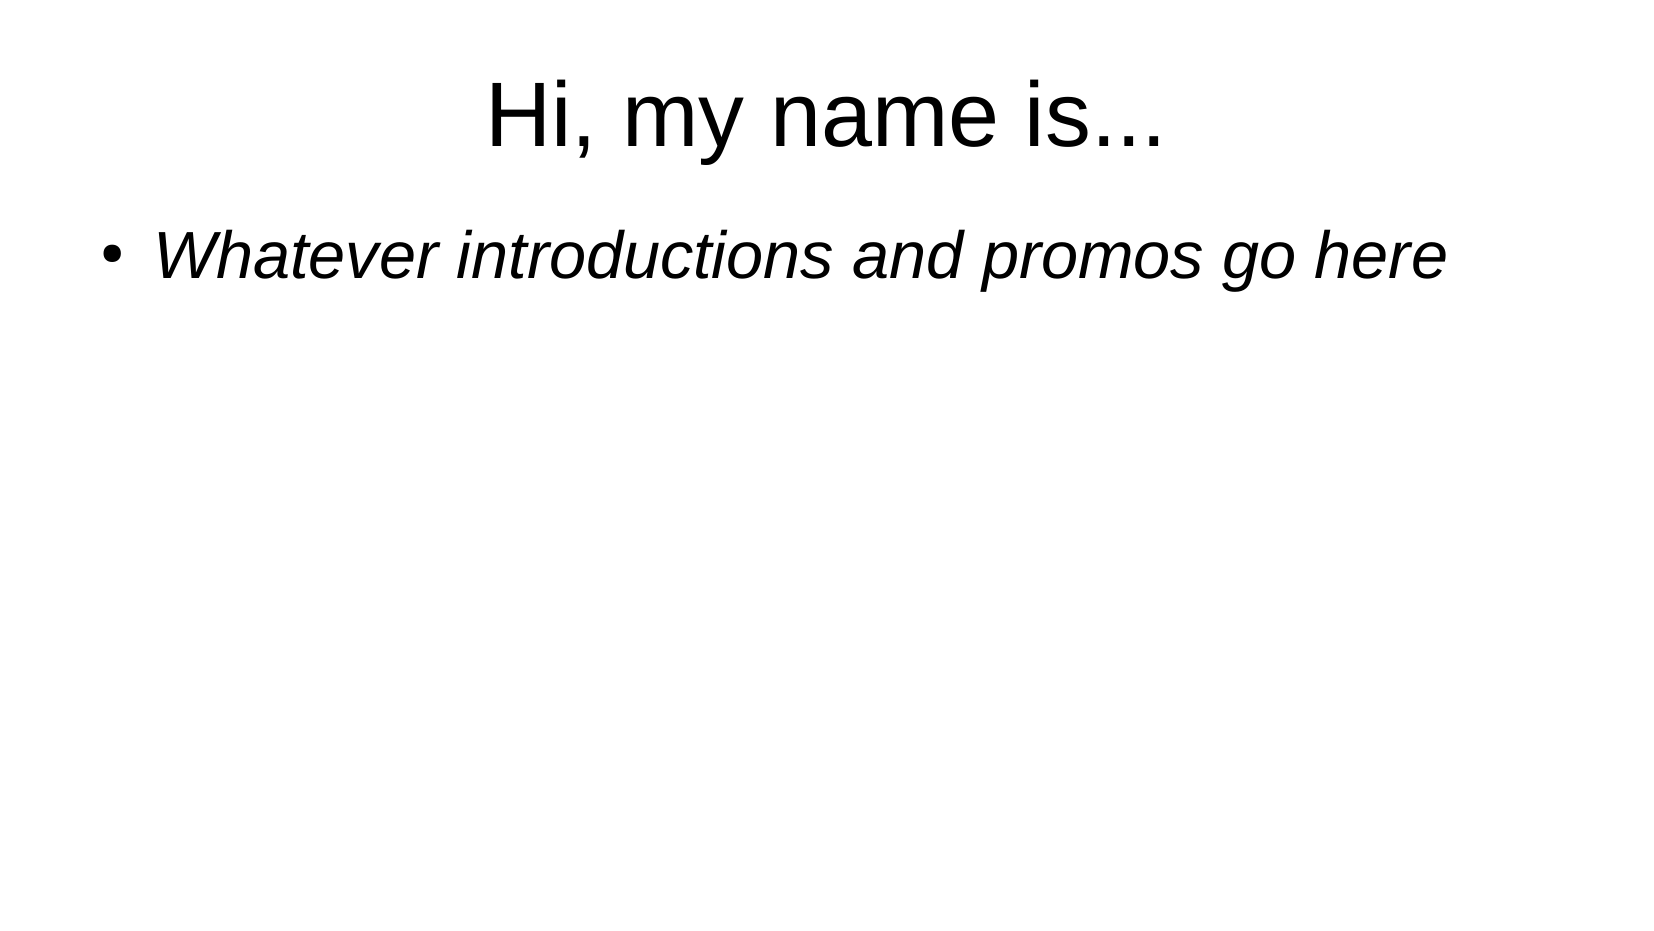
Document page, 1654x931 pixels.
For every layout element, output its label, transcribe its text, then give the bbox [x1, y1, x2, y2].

title Hi, my name is... [82, 37, 1571, 193]
list Whatever introductions and promos go here [82, 217, 1571, 758]
